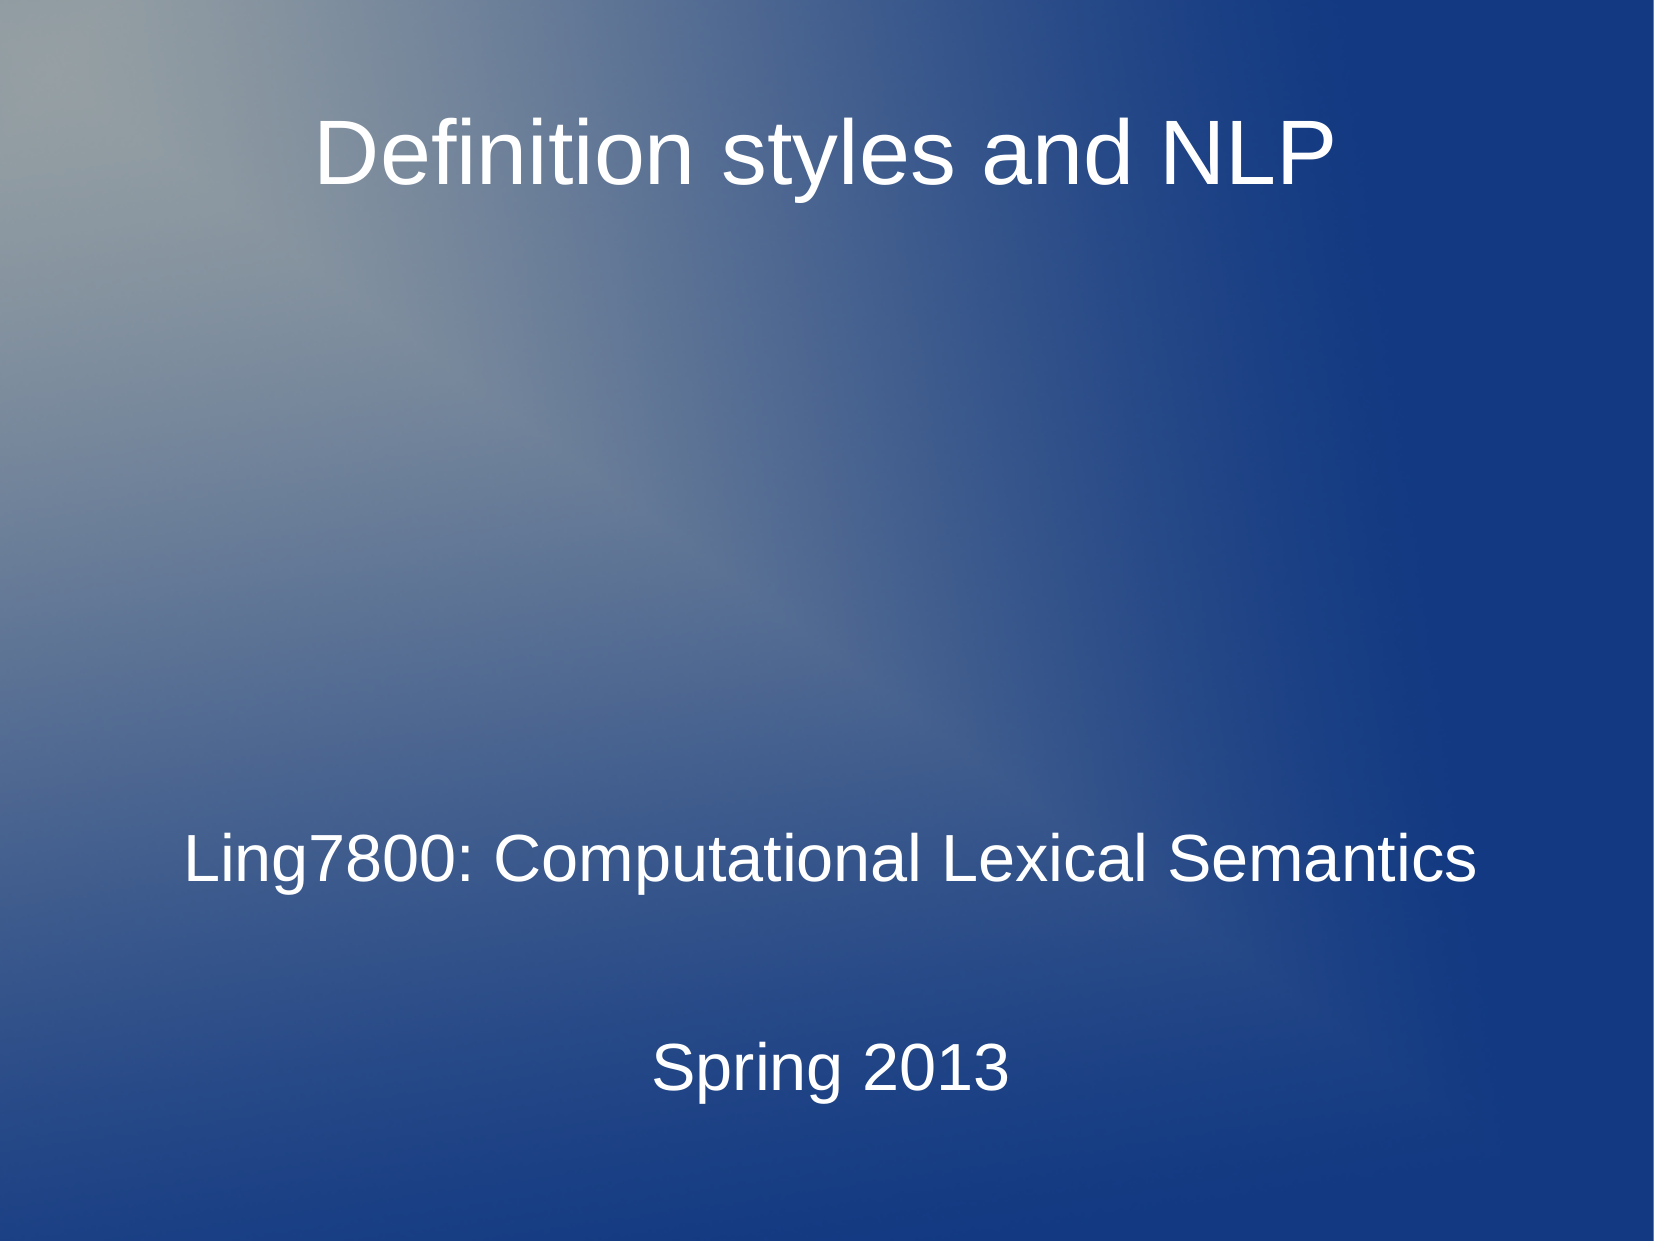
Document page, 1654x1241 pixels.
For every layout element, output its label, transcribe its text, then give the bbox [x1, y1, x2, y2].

list Ling7800: Computational Lexical Semantics Spring 2013 [86, 300, 1576, 1119]
title Definition styles and NLP [82, 49, 1571, 257]
picture [0, 0, 1654, 1241]
